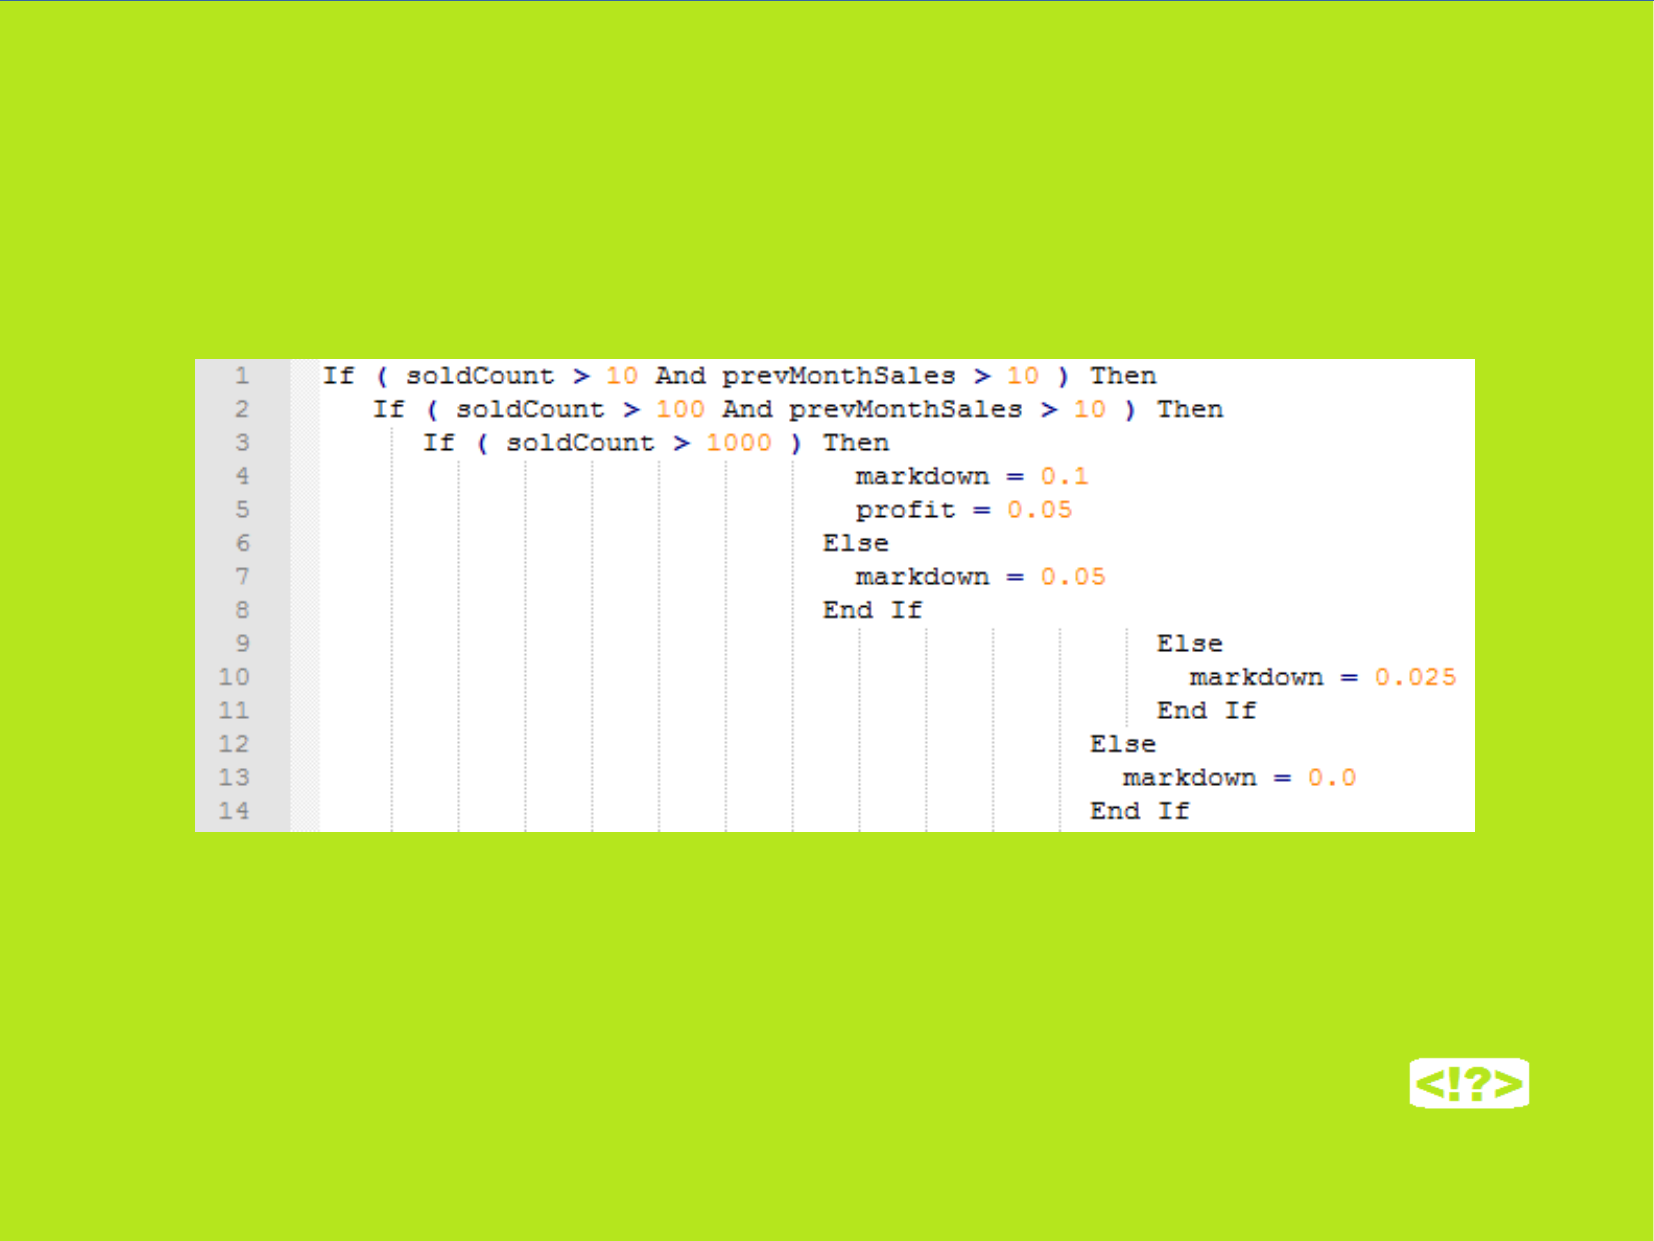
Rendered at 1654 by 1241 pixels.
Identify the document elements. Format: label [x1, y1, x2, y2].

text_box [0, 0, 1654, 1241]
picture [195, 359, 1475, 832]
picture [1395, 1042, 1546, 1126]
